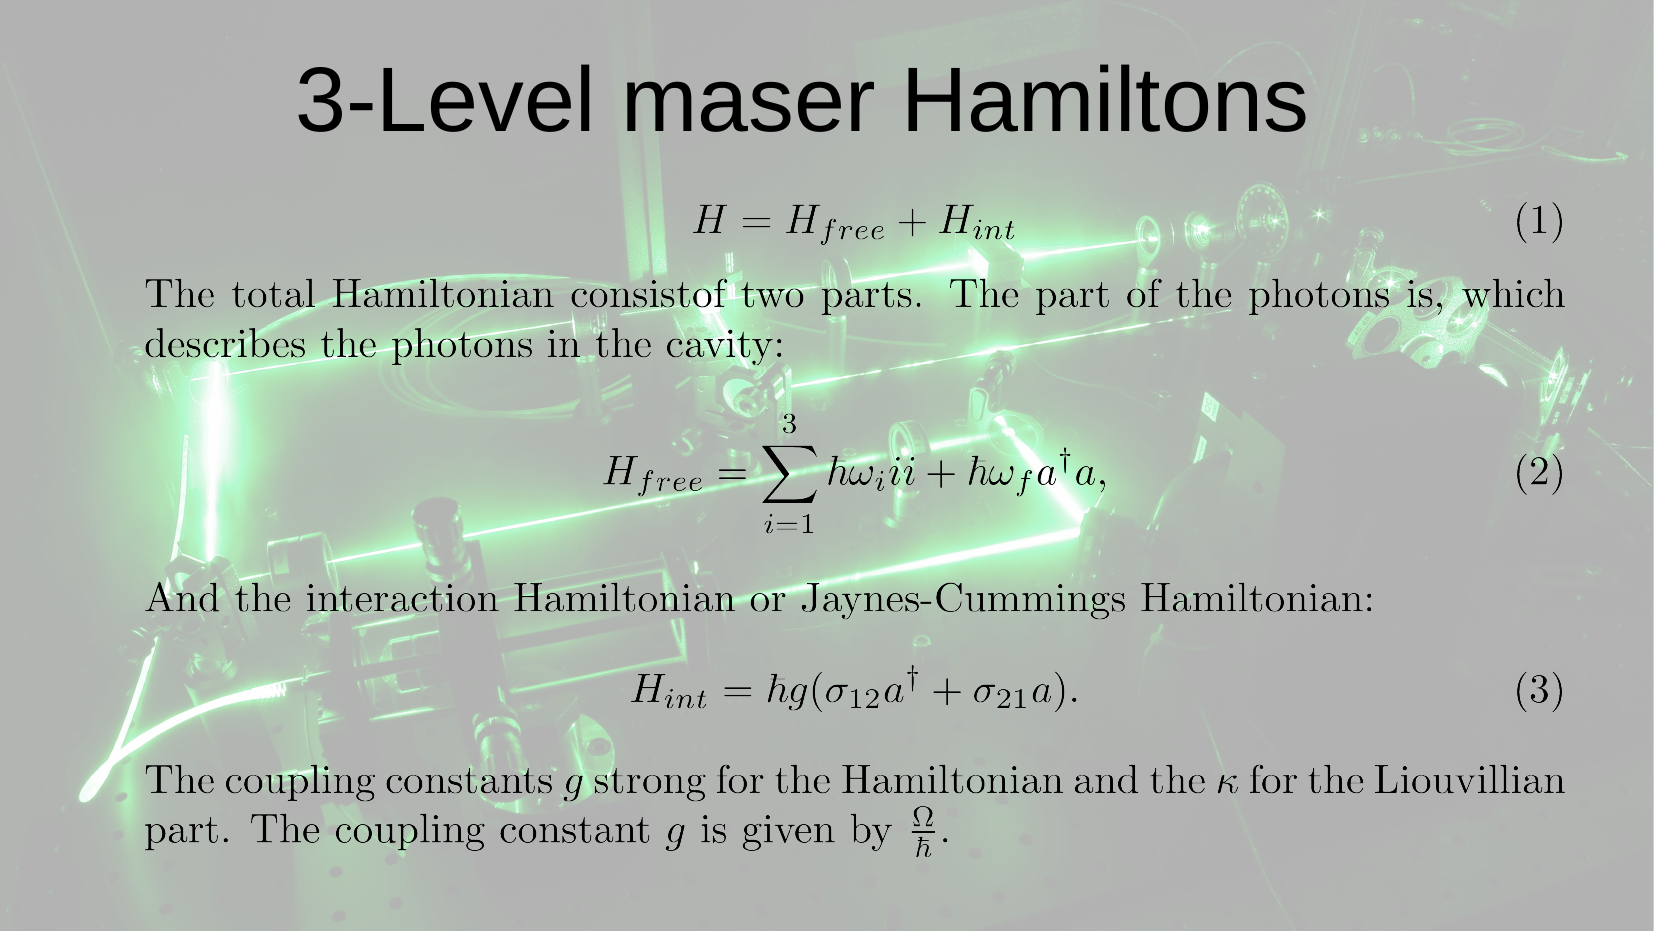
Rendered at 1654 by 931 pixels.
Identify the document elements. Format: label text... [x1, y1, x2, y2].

title 3-Level maser Hamiltons [59, 21, 1548, 178]
picture [145, 202, 1565, 857]
